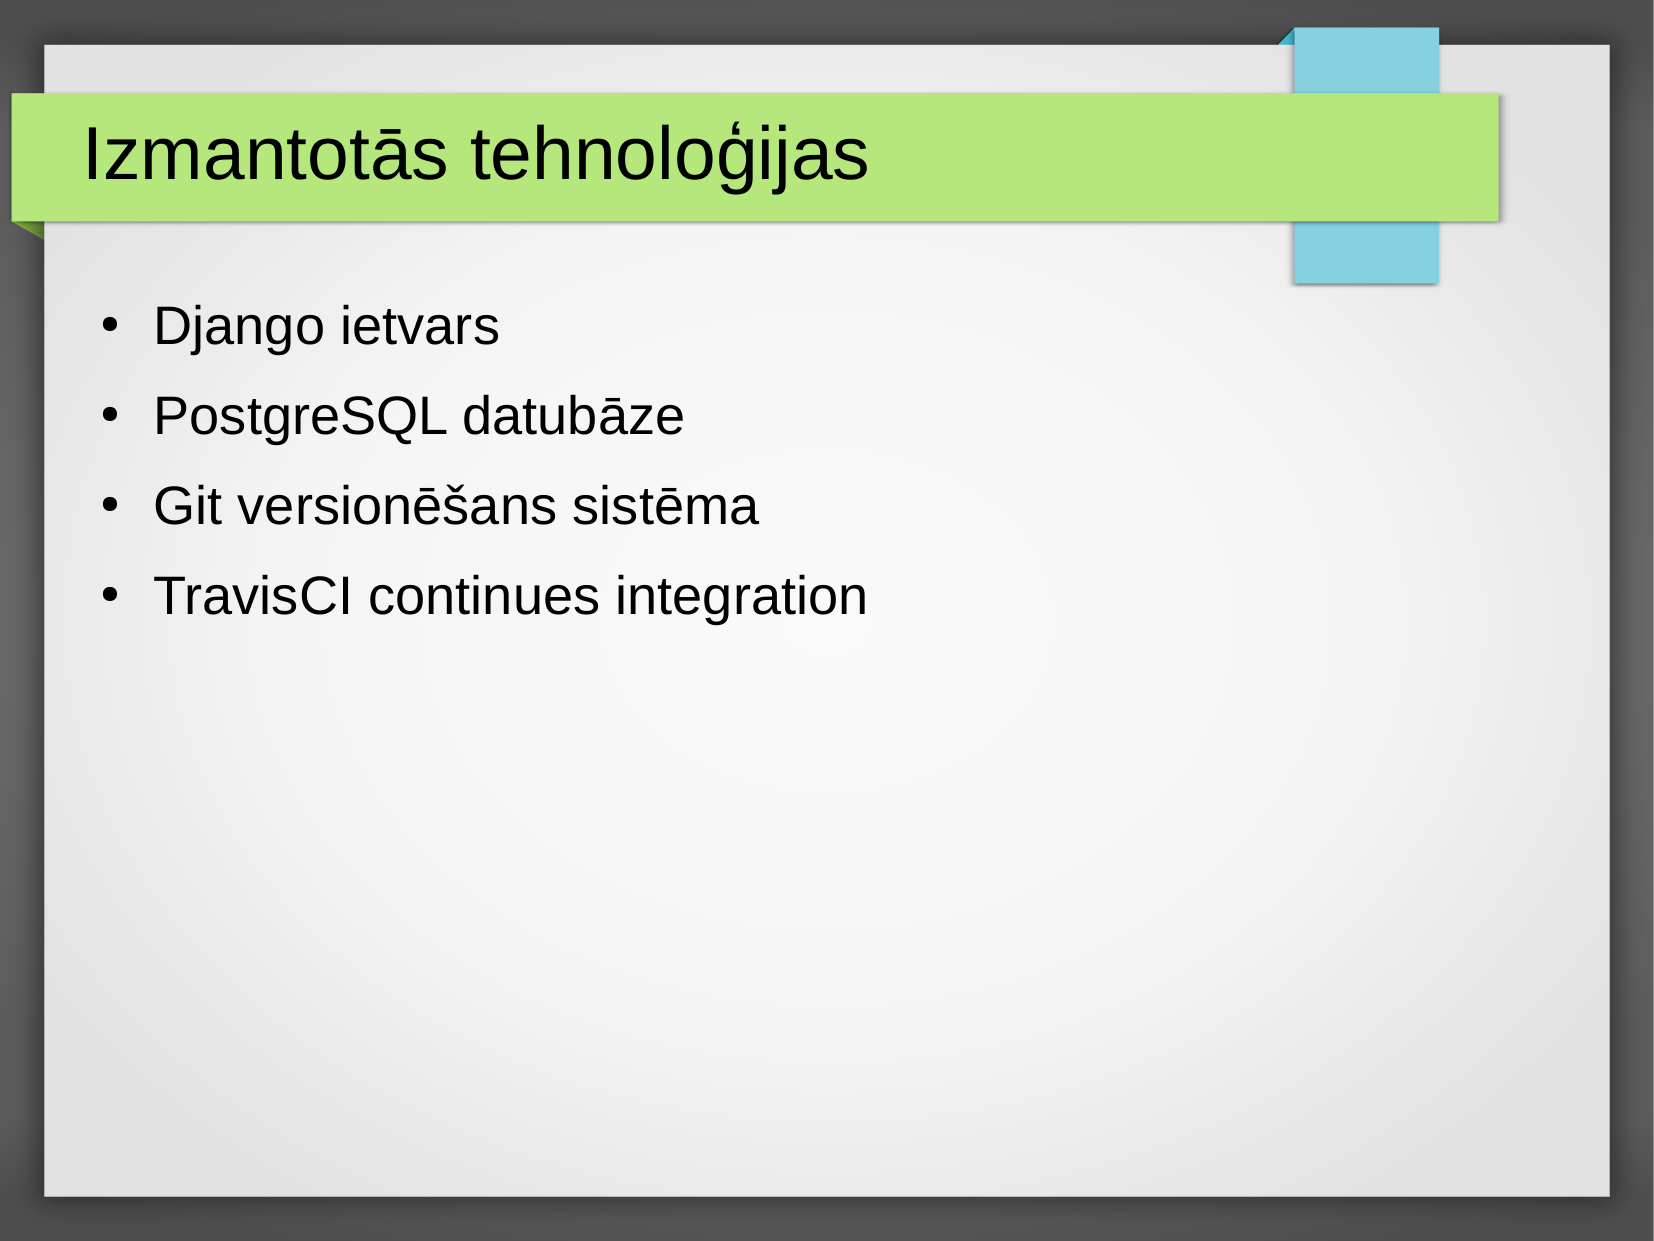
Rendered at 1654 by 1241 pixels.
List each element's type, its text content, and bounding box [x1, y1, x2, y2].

title Izmantotās tehnoloģijas [82, 94, 1264, 213]
picture [0, 0, 1654, 1241]
list Django ietvars PostgreSQL datubāze Git versionēšans sistēma TravisCI continues integration [82, 295, 1571, 1015]
